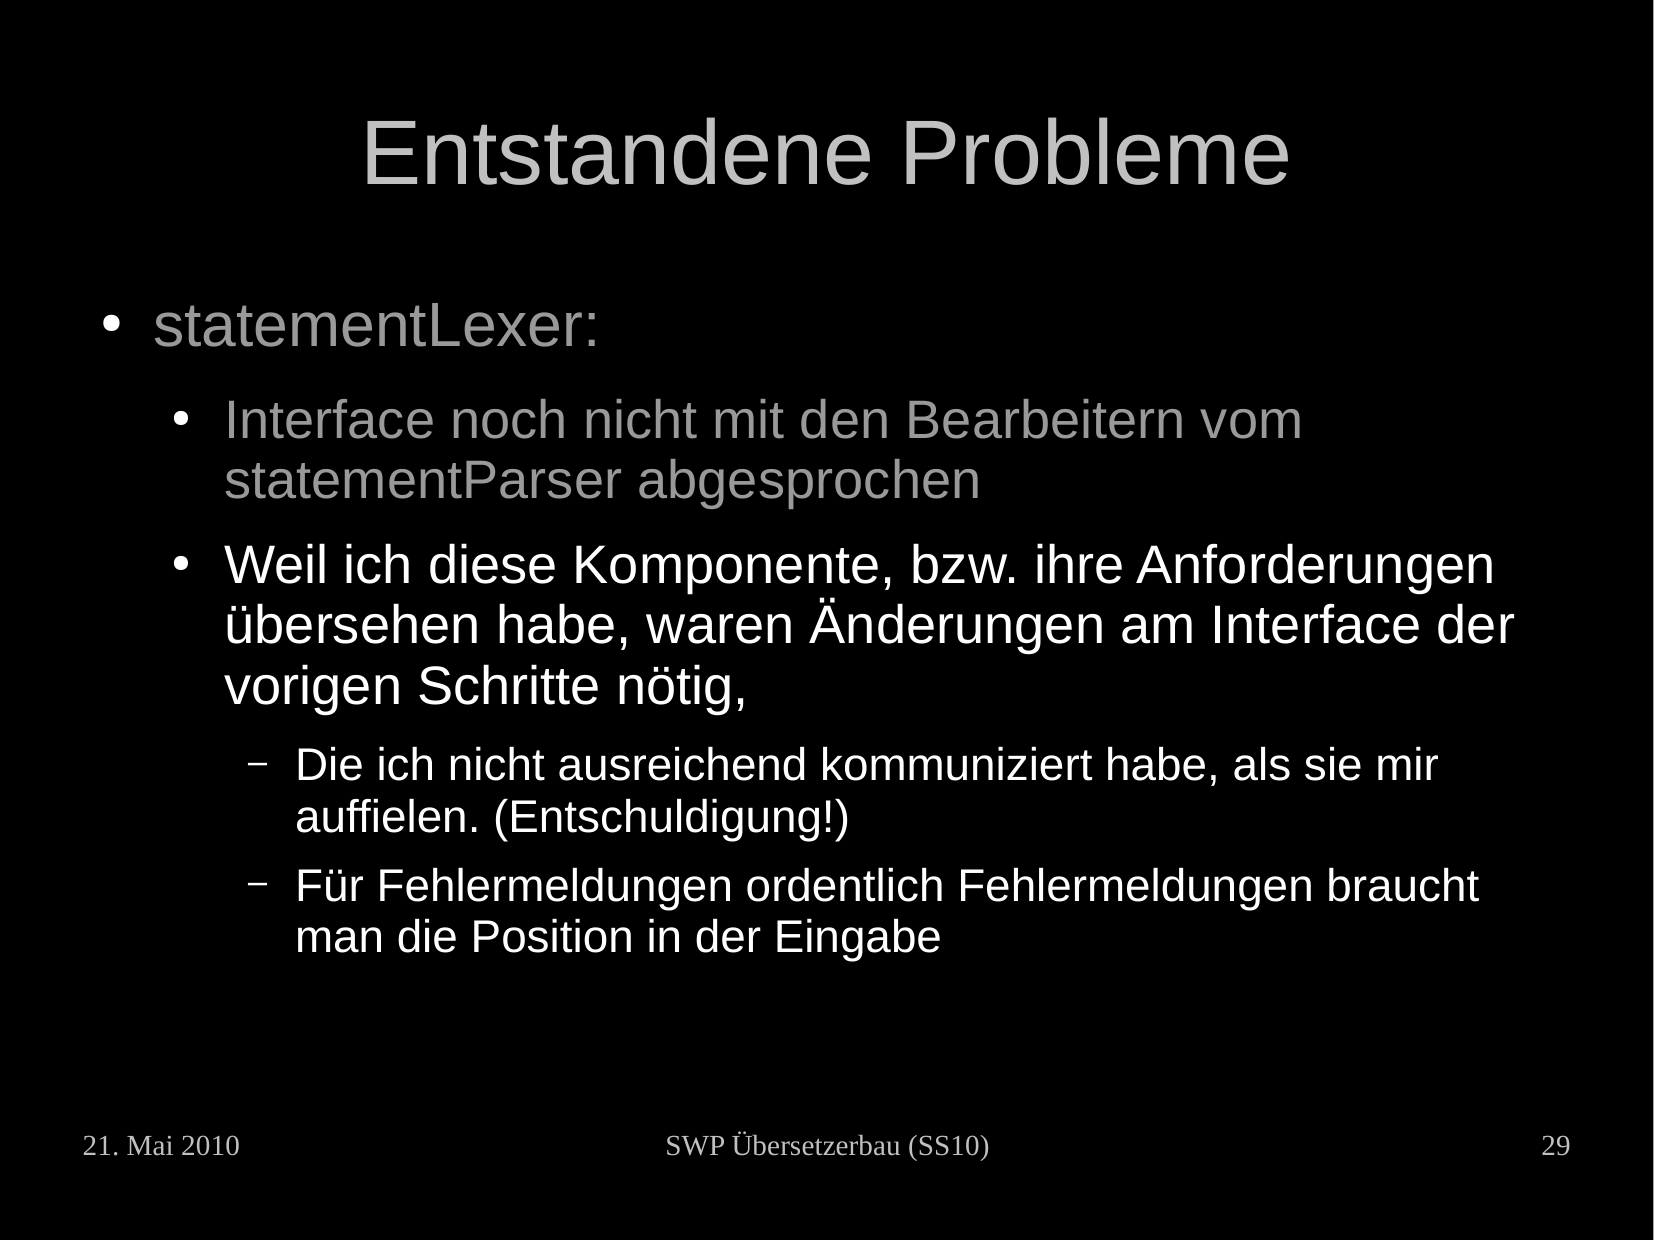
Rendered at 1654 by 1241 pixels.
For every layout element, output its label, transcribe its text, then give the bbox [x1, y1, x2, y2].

title Entstandene Probleme [82, 49, 1571, 257]
list statementLexer: Interface noch nicht mit den Bearbeitern vom statementParser abgesprochen Weil ich diese Komponente, bzw. ihre Anforderungen übersehen habe, waren Änderungen am Interface der vorigen Schritte nötig, Die ich nicht ausreichend kommuniziert habe, als sie mir auffielen. (Entschuldigung!) Für Fehlermeldungen ordentlich Fehlermeldungen braucht man die Position in der Eingabe [82, 290, 1571, 1109]
